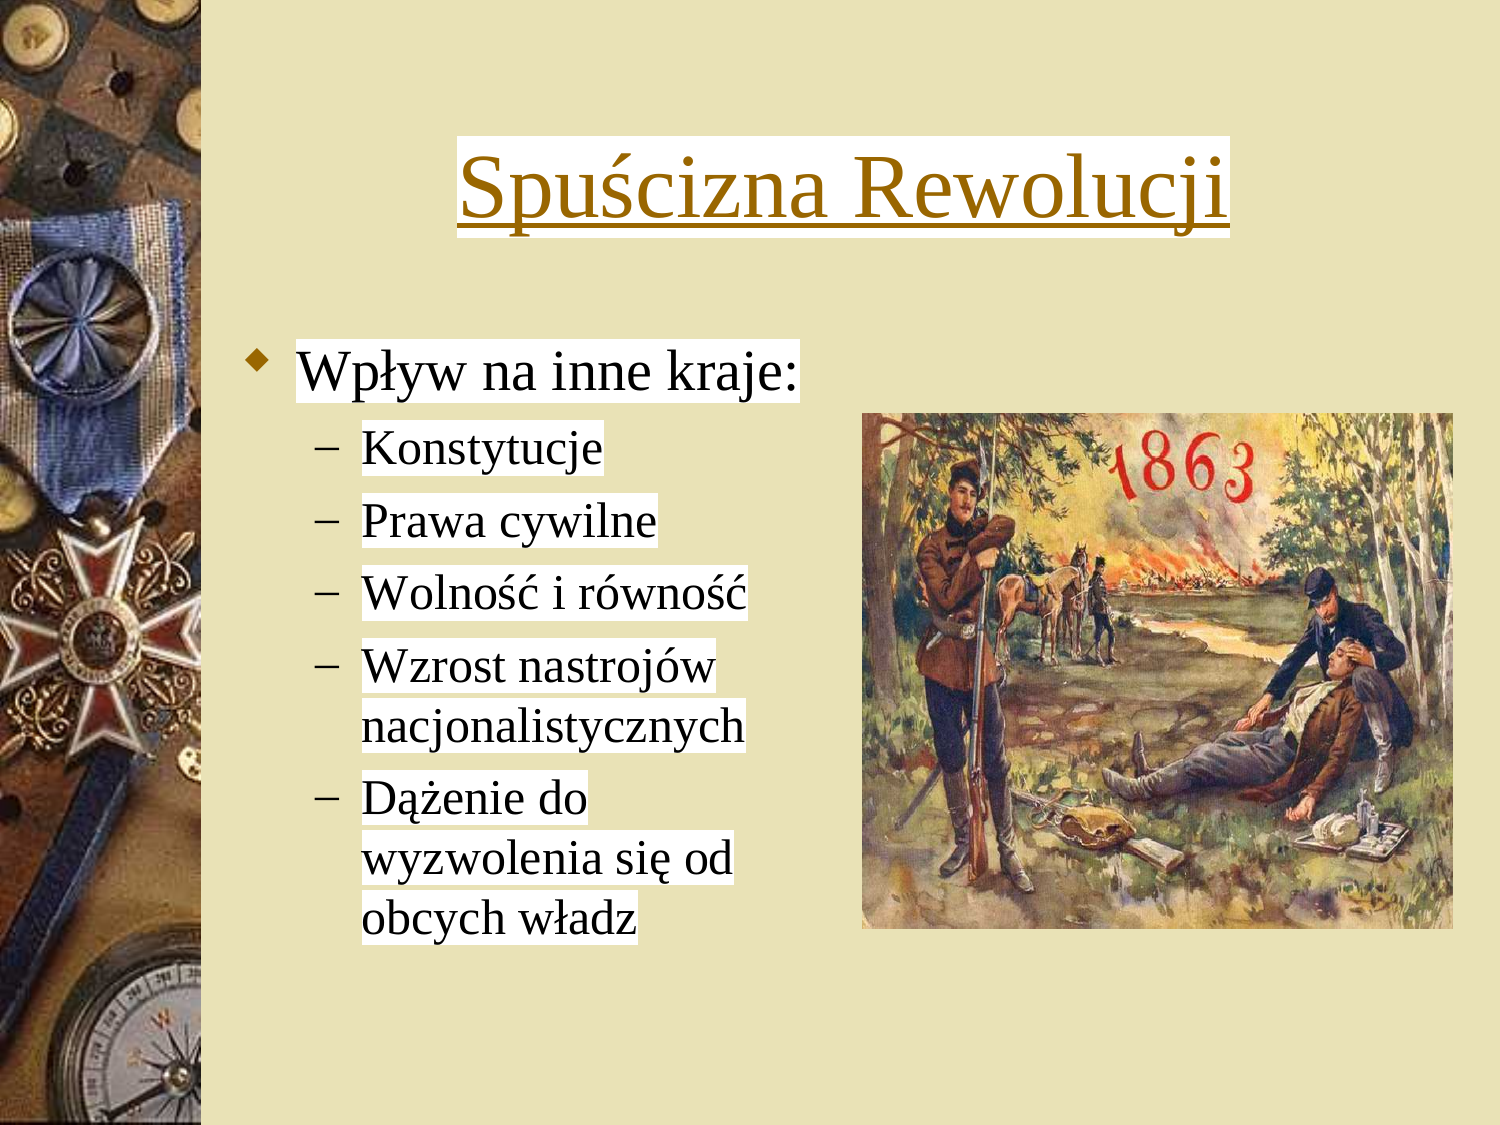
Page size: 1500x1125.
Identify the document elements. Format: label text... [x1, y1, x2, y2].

picture [862, 413, 1453, 929]
picture [0, 0, 201, 1125]
title Spuścizna Rewolucji [224, 87, 1463, 275]
list Wpływ na inne kraje: Konstytucje Prawa cywilne Wolność i równość Wzrost nastrojów nacjonalistycznych Dążenie do wyzwolenia się od obcych władz [225, 324, 838, 1000]
